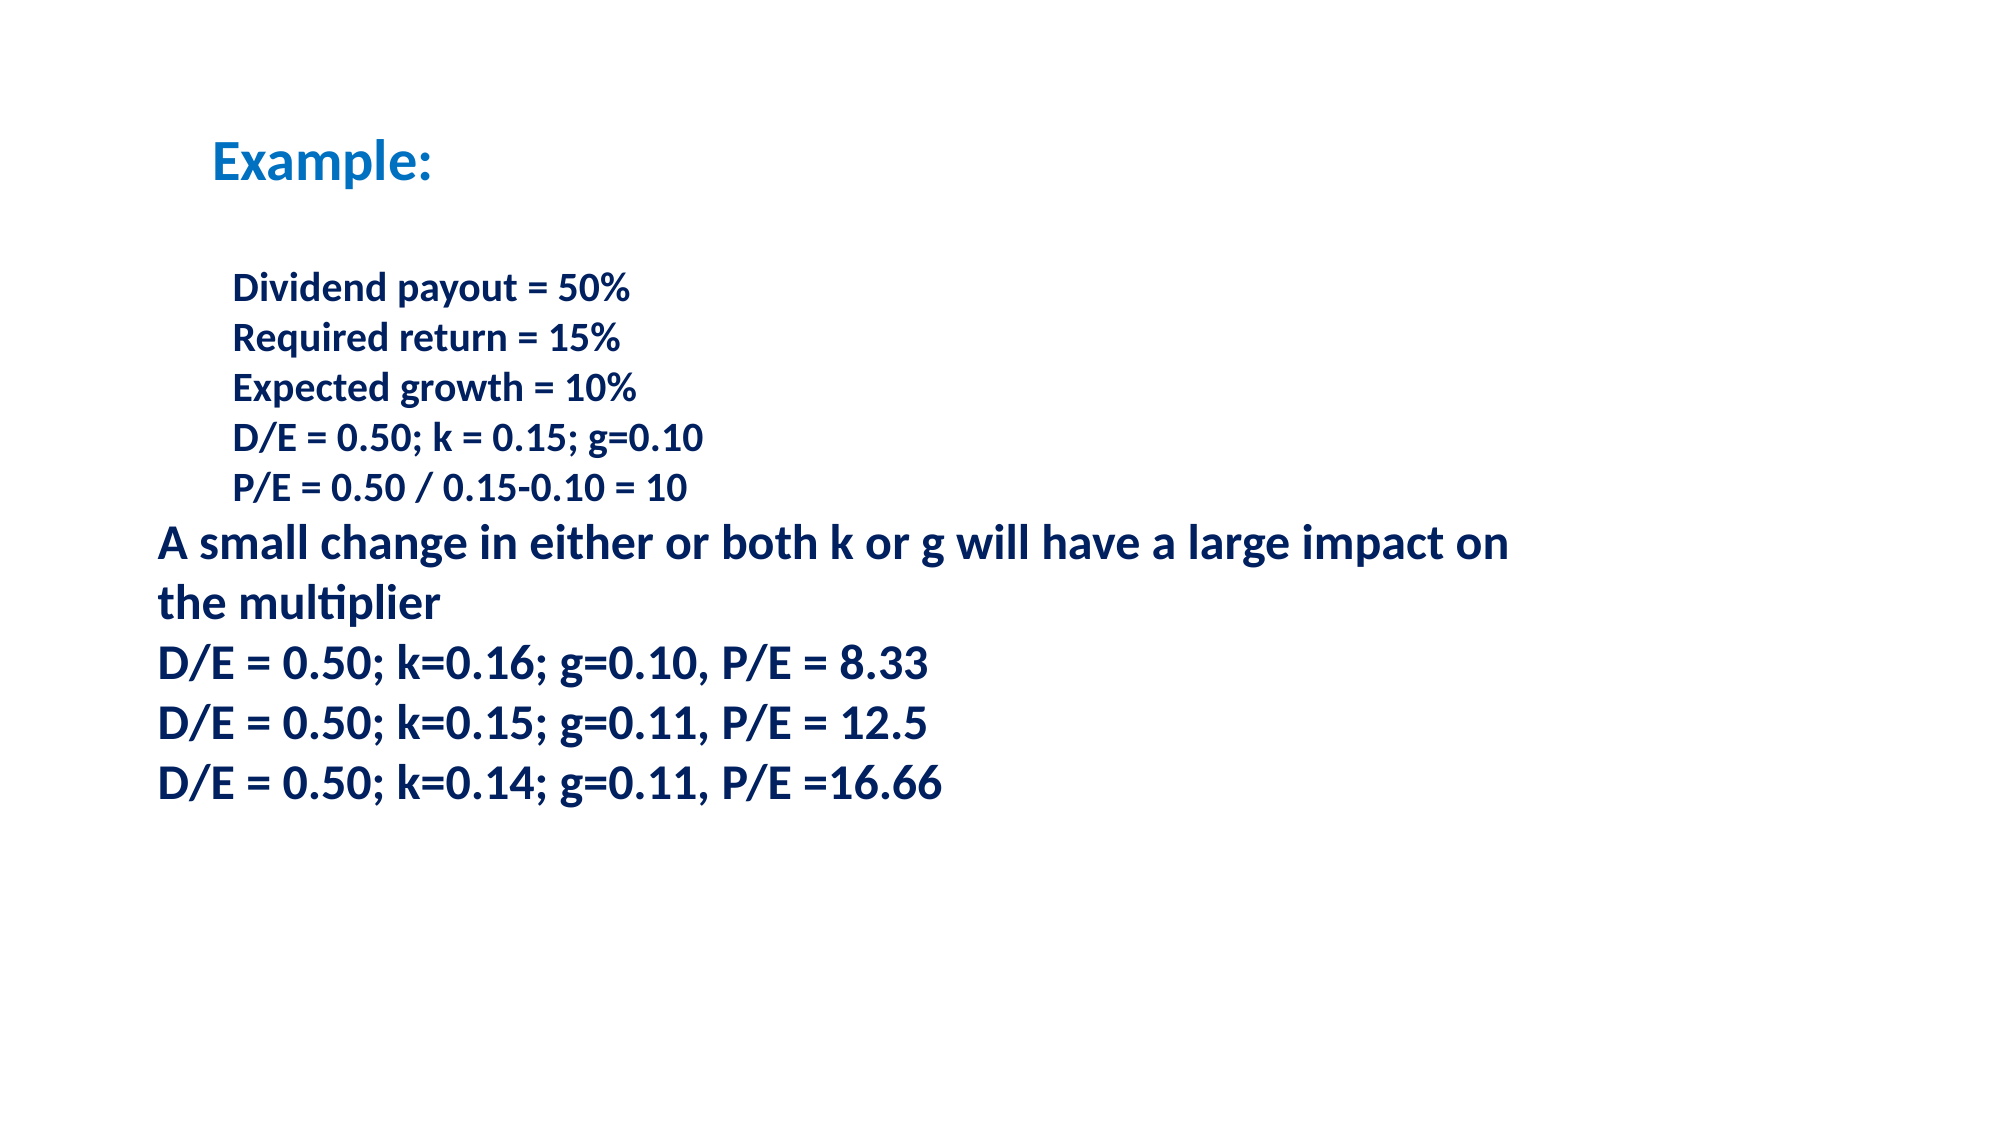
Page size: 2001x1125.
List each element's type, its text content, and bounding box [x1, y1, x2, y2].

text_box Example: [197, 114, 1724, 200]
text_box Dividend payout = 50% Required return = 15% Expected growth = 10% D/E = 0.50; k = 0.15; g=0.10 P/E = 0.50 / 0.15-0.10 = 10 A small change in either or both k or g will have a large impact on the multiplier D/E = 0.50; k=0.16; g=0.10, P/E = 8.33 D/E = 0.50; k=0.15; g=0.11, P/E = 12.5 D/E = 0.50; k=0.14; g=0.11, P/E =16.66 [142, 252, 1563, 818]
